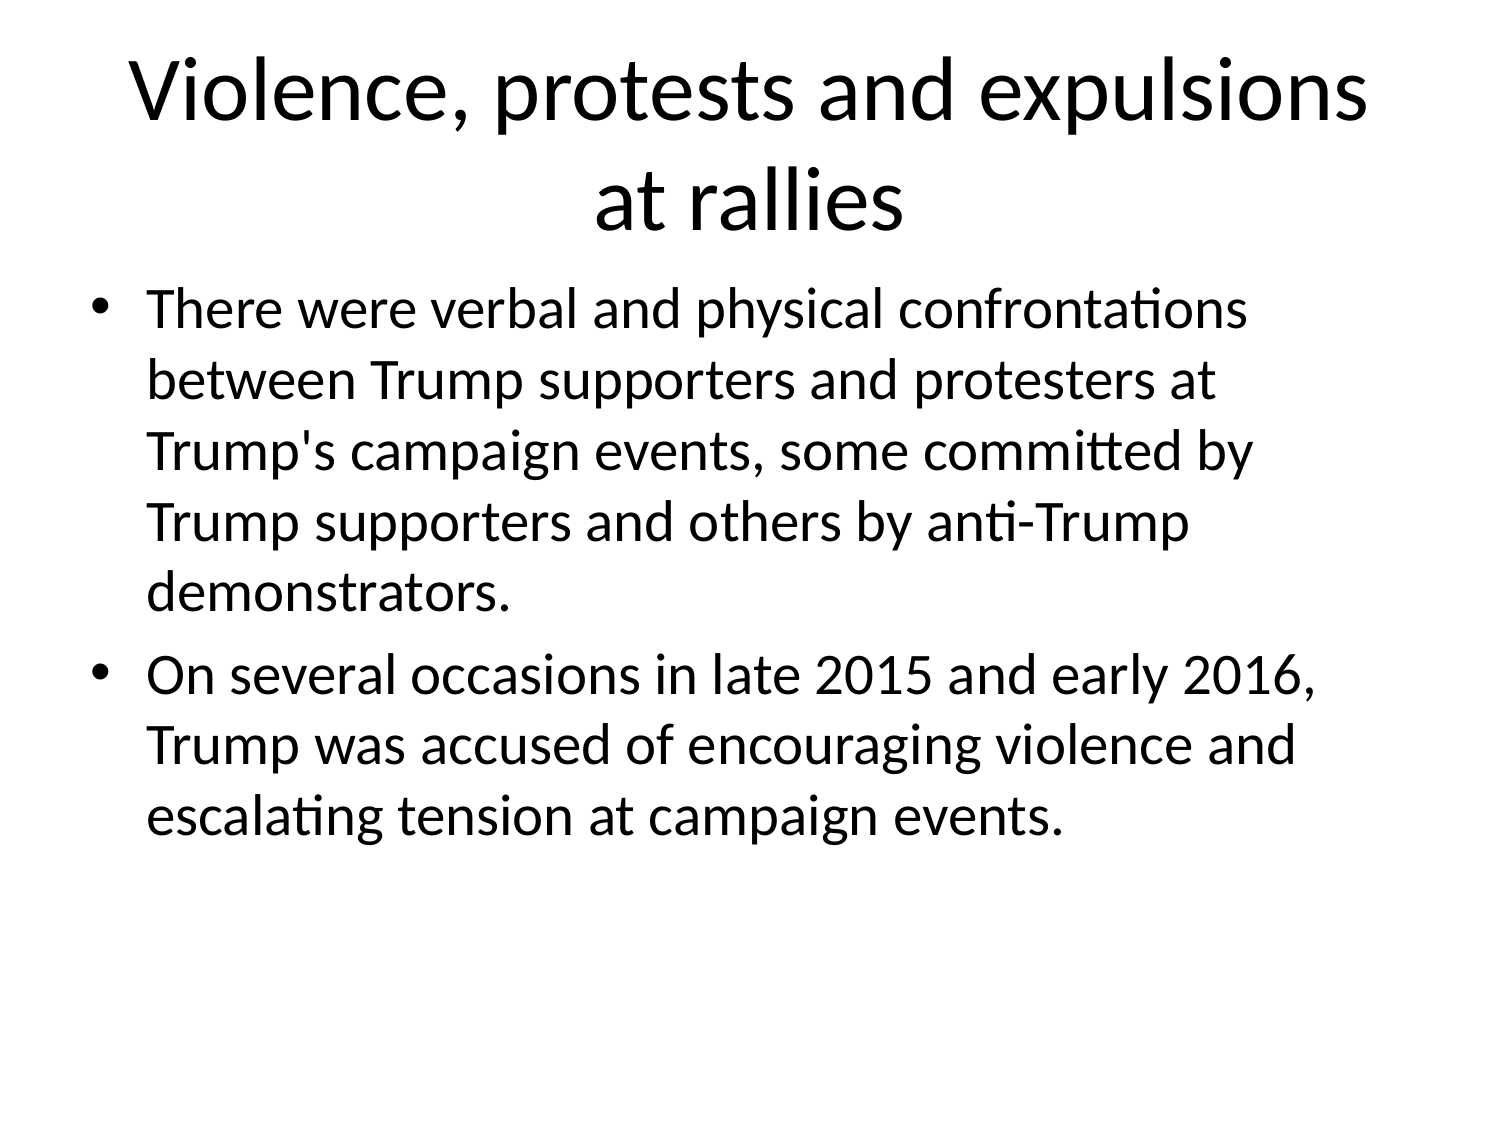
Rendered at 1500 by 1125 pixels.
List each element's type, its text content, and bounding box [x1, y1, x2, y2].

list There were verbal and physical confrontations between Trump supporters and protesters at Trump's campaign events, some committed by Trump supporters and others by anti-Trump demonstrators. On several occasions in late 2015 and early 2016, Trump was accused of encouraging violence and escalating tension at campaign events. [75, 262, 1425, 1005]
title Violence, protests and expulsions at rallies [75, 45, 1425, 233]
